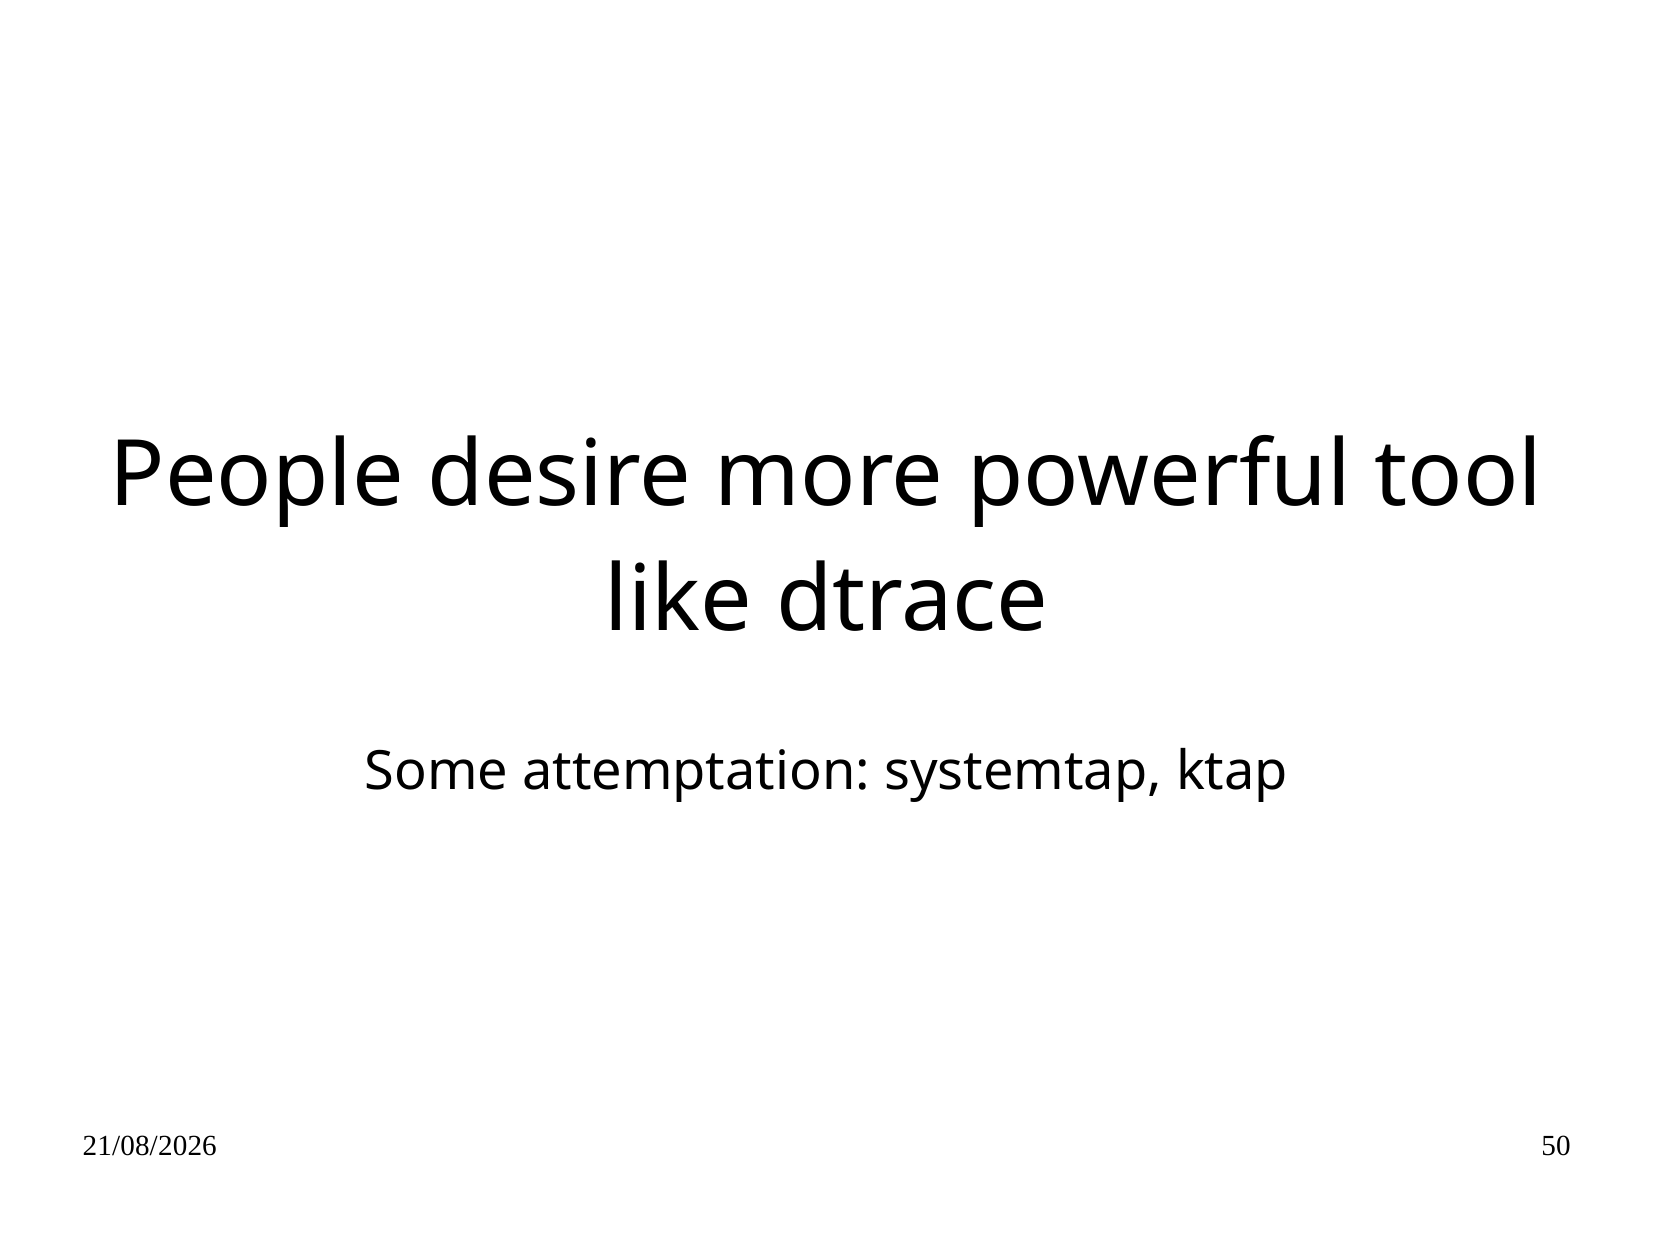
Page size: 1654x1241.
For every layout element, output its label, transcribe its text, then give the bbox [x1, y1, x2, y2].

subtitle People desire more powerful tool like dtrace Some attemptation: systemtap, ktap [82, 126, 1571, 1087]
